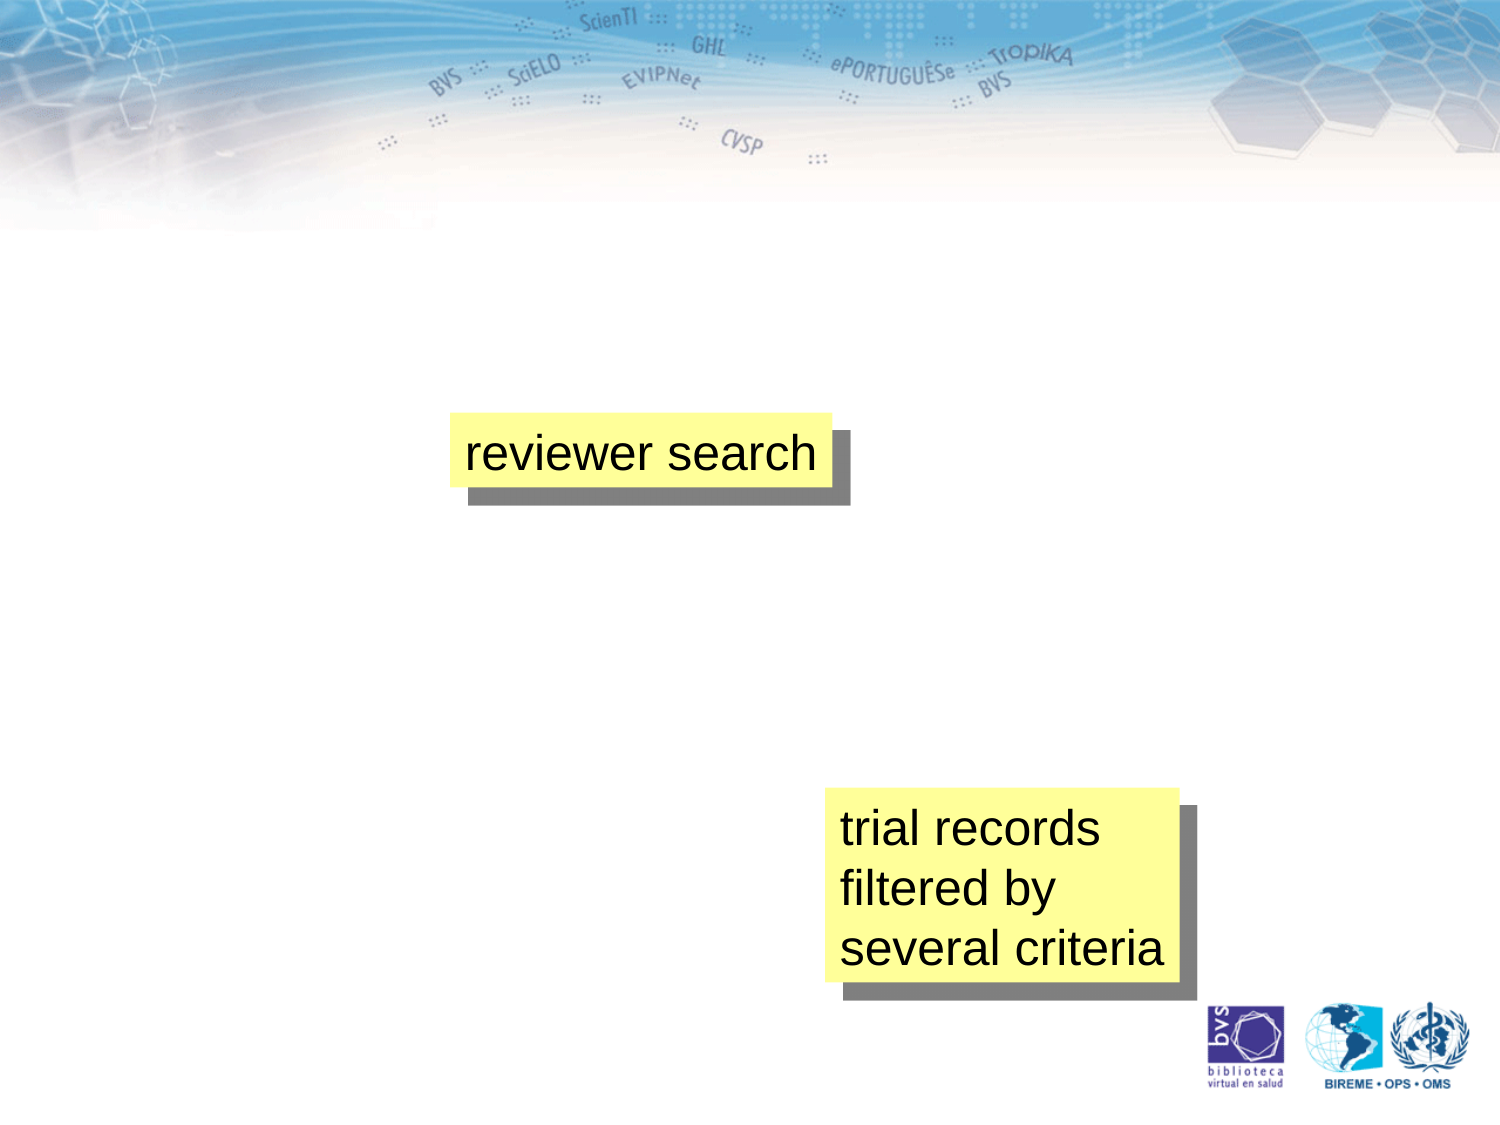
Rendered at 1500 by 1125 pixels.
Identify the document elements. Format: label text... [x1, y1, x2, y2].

text_box reviewer search [450, 412, 833, 488]
text_box trial records filtered by several criteria [825, 787, 1180, 983]
picture [0, 0, 1500, 1125]
